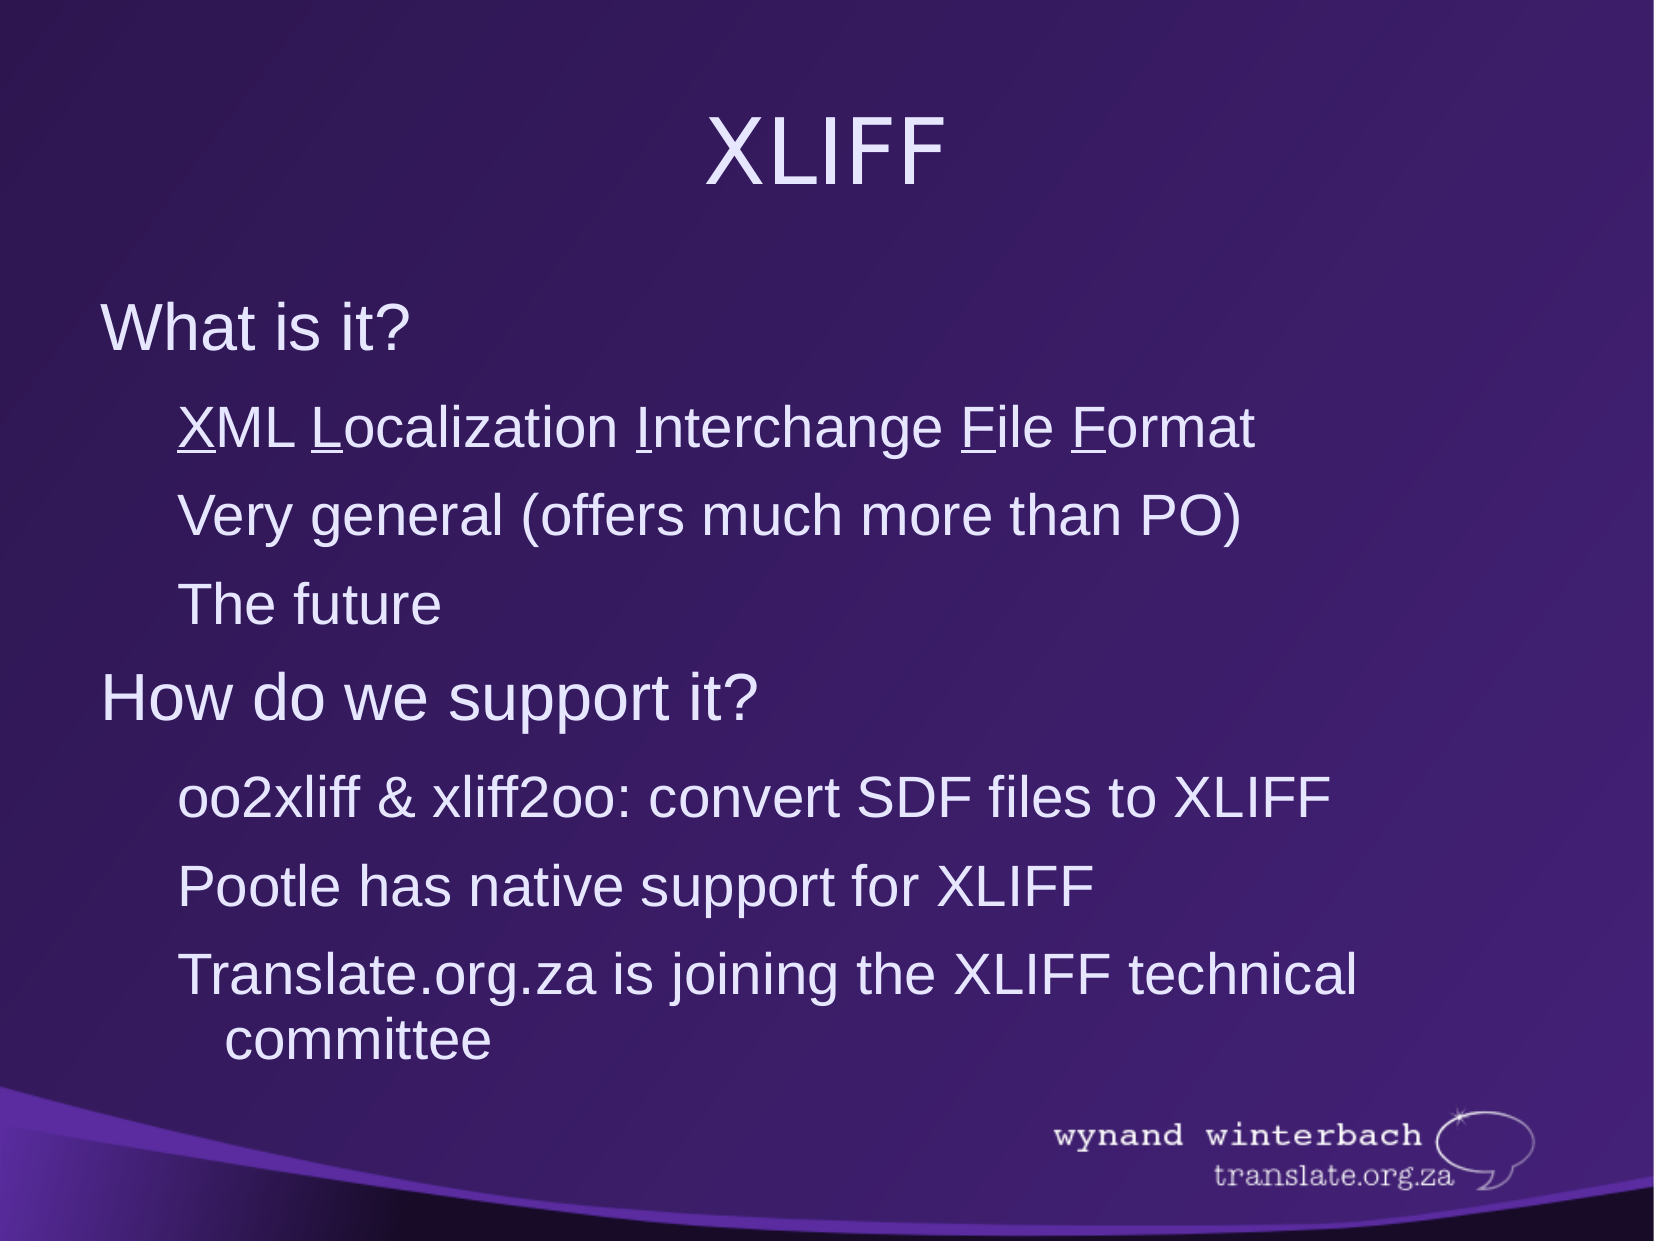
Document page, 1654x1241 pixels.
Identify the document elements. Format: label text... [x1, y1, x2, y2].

list What is it? XML Localization Interchange File Format Very general (offers much more than PO) The future How do we support it? oo2xliff & xliff2oo: convert SDF files to XLIFF Pootle has native support for XLIFF Translate.org.za is joining the XLIFF technical committee [82, 290, 1565, 1072]
title XLIFF [82, 49, 1571, 257]
picture [0, 0, 1654, 1241]
